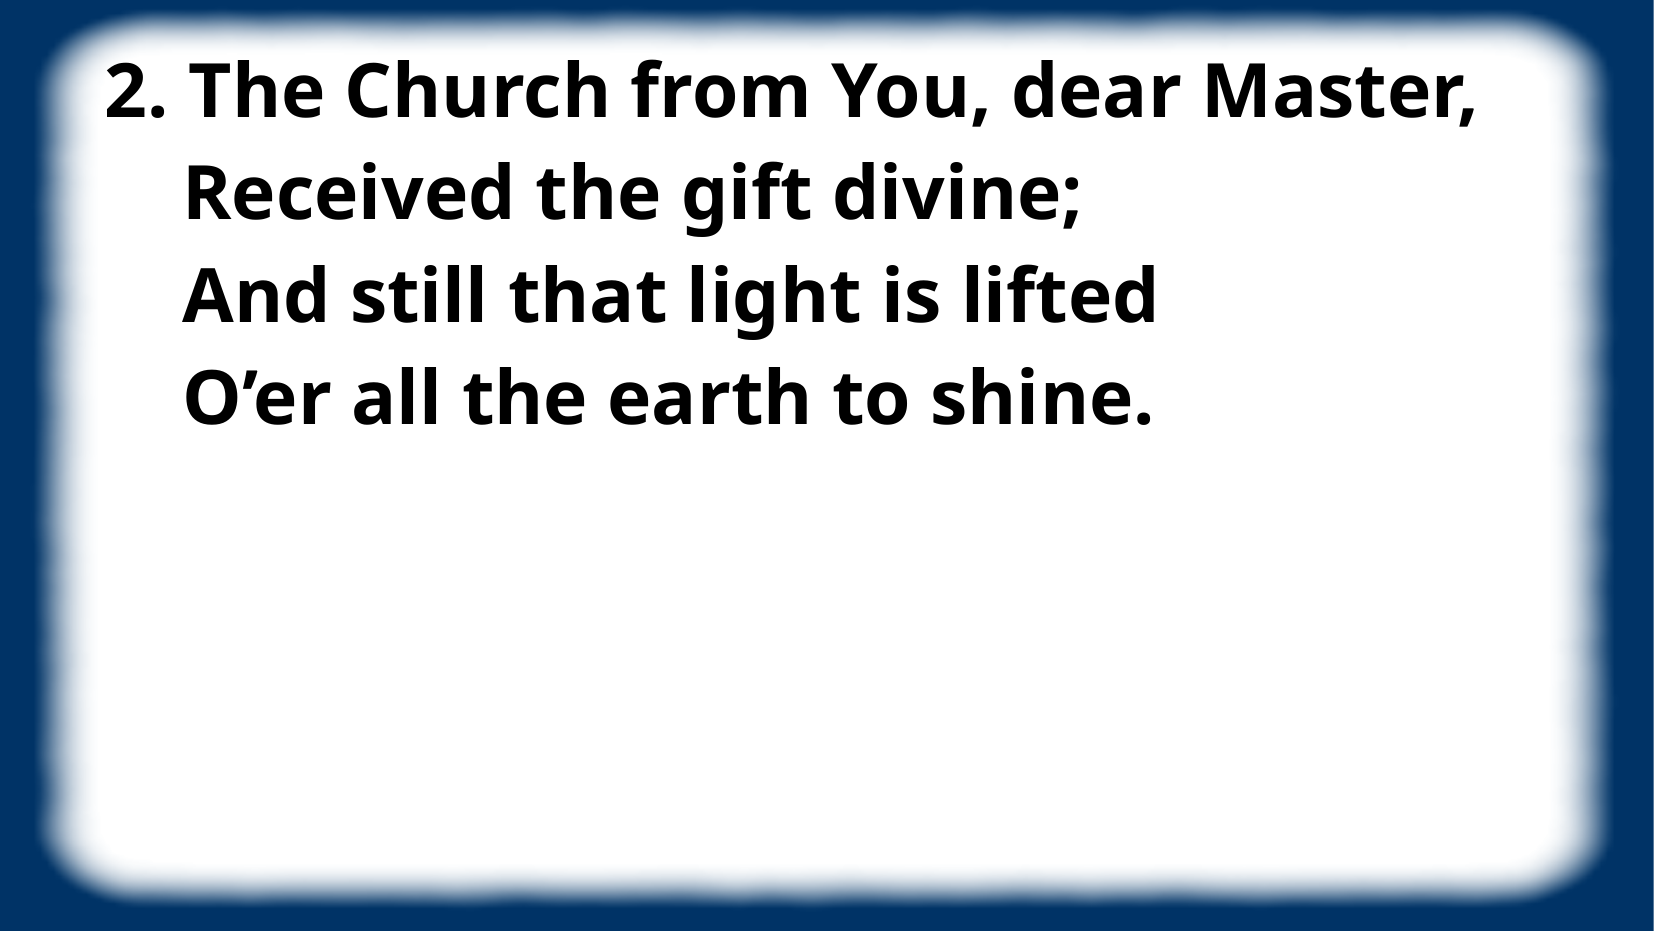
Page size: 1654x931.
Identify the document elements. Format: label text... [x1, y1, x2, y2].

text_box 2. The Church from You, dear Master, Received the gift divine; And still that light is lifted O’er all the earth to shine. [90, 30, 1561, 445]
picture [0, 0, 1654, 931]
